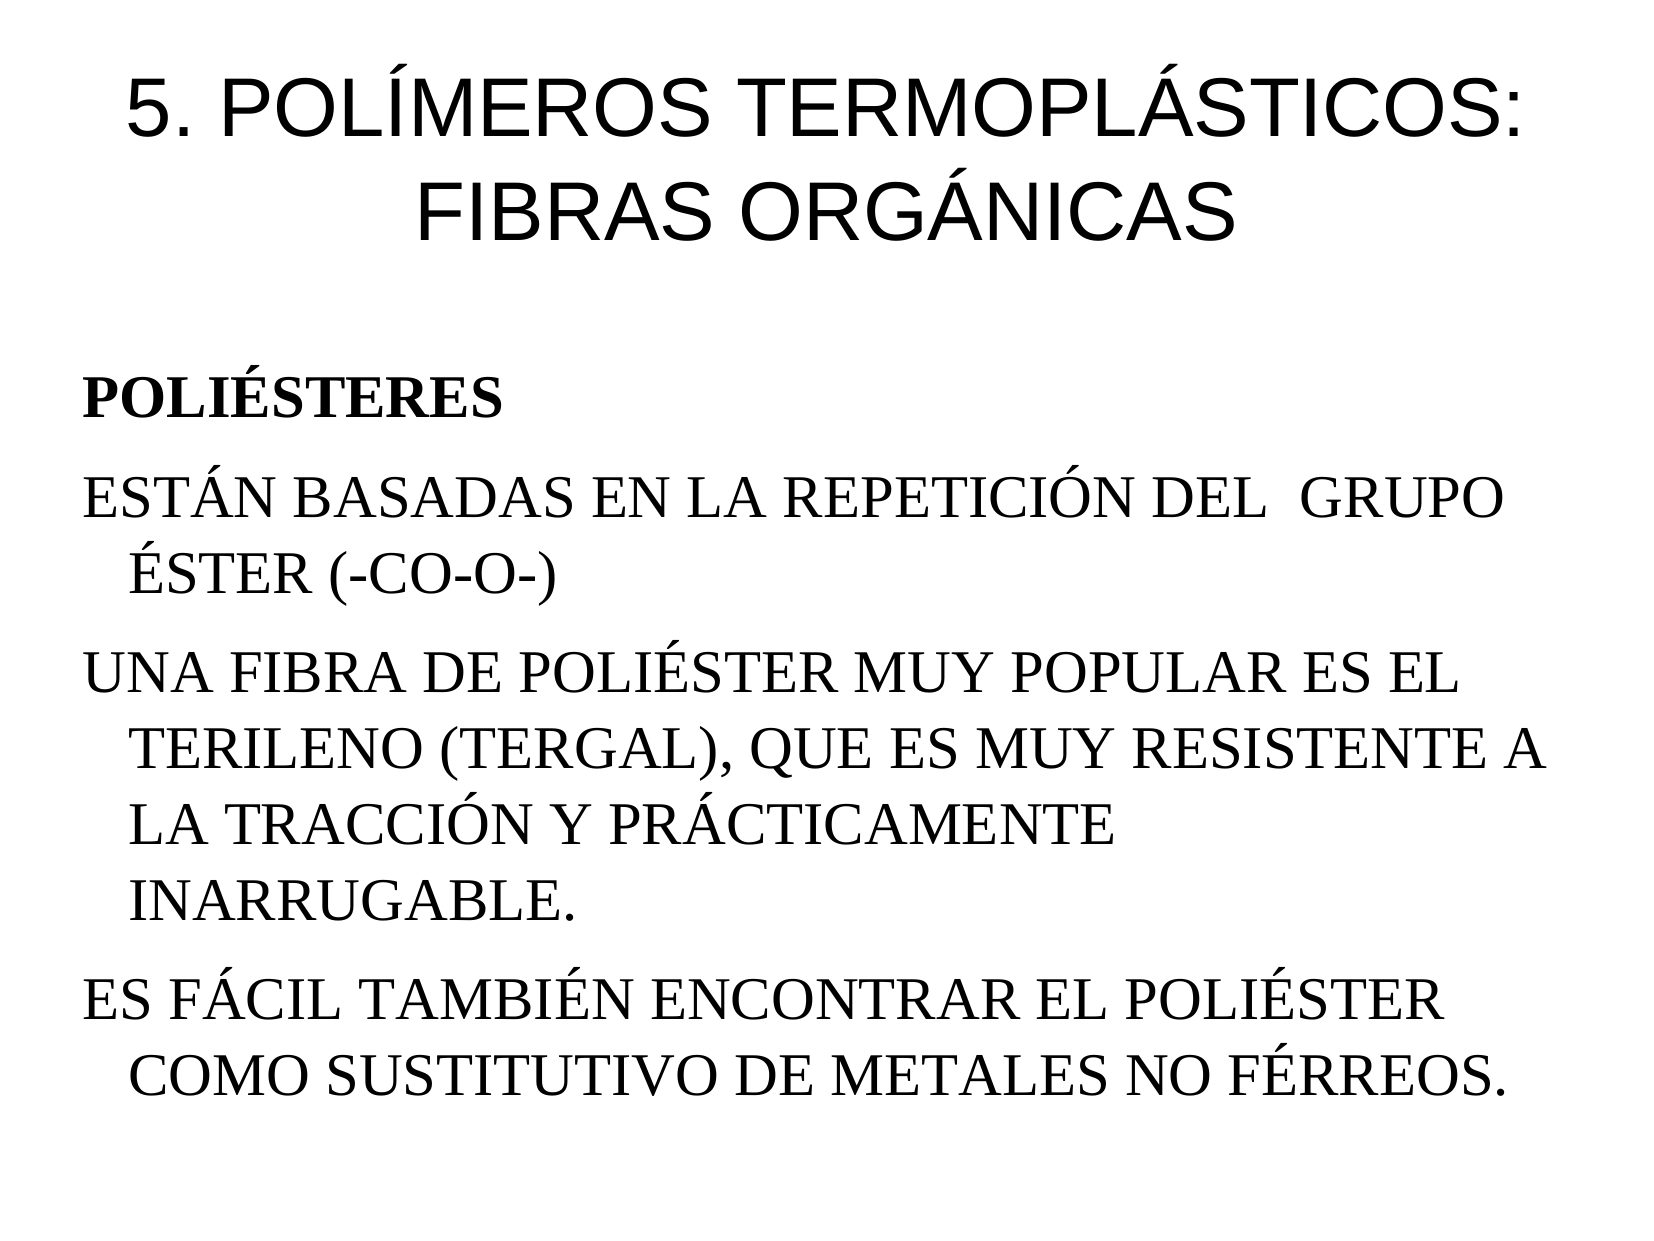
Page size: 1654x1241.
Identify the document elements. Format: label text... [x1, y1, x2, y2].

list POLIÉSTERES ESTÁN BASADAS EN LA REPETICIÓN DEL GRUPO ÉSTER (-CO-O-) UNA FIBRA DE POLIÉSTER MUY POPULAR ES EL TERILENO (TERGAL), QUE ES MUY RESISTENTE A LA TRACCIÓN Y PRÁCTICAMENTE INARRUGABLE. ES FÁCIL TAMBIÉN ENCONTRAR EL POLIÉSTER COMO SUSTITUTIVO DE METALES NO FÉRREOS. [82, 354, 1571, 1109]
title 5. POLÍMEROS TERMOPLÁSTICOS: FIBRAS ORGÁNICAS [82, 48, 1571, 257]
